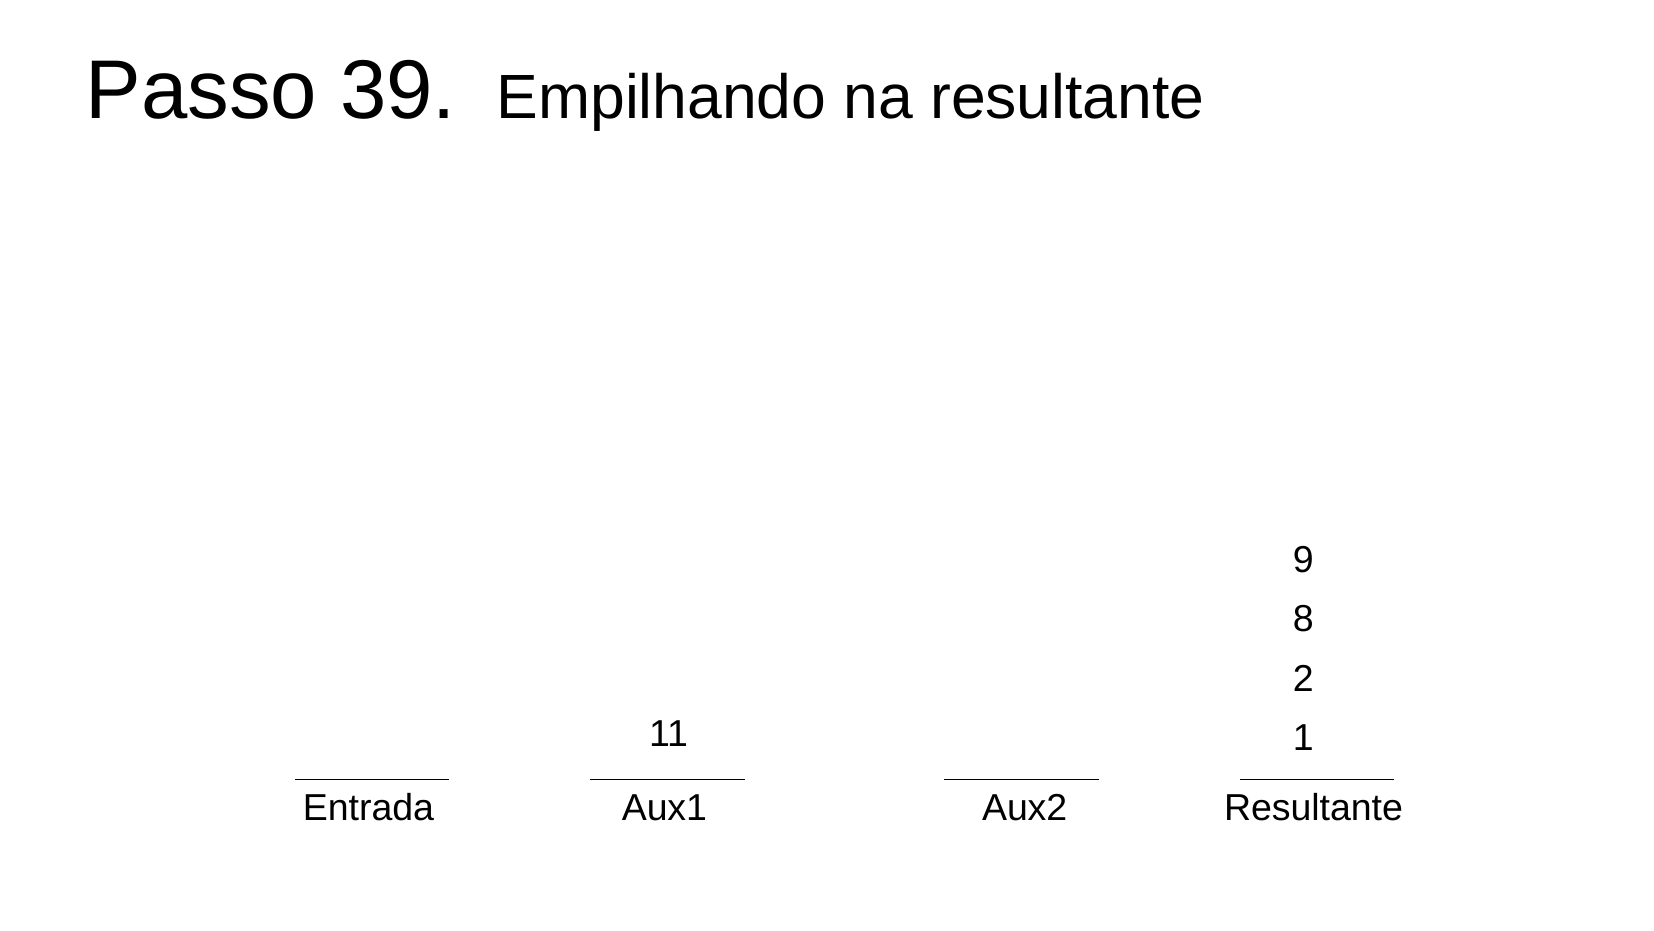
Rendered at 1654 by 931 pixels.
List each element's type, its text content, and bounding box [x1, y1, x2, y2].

text_box Aux1 [607, 780, 723, 837]
text_box Resultante [1209, 779, 1418, 837]
text_box Entrada [288, 779, 449, 837]
text_box 2 [1278, 649, 1347, 707]
text_box 11 [634, 705, 703, 762]
text_box 1 [1278, 708, 1347, 766]
text_box Aux2 [967, 780, 1083, 837]
text_box 8 [1278, 590, 1347, 648]
text_box 9 [1278, 531, 1347, 589]
text_box Passo 39. Empilhando na resultante [70, 35, 1583, 353]
